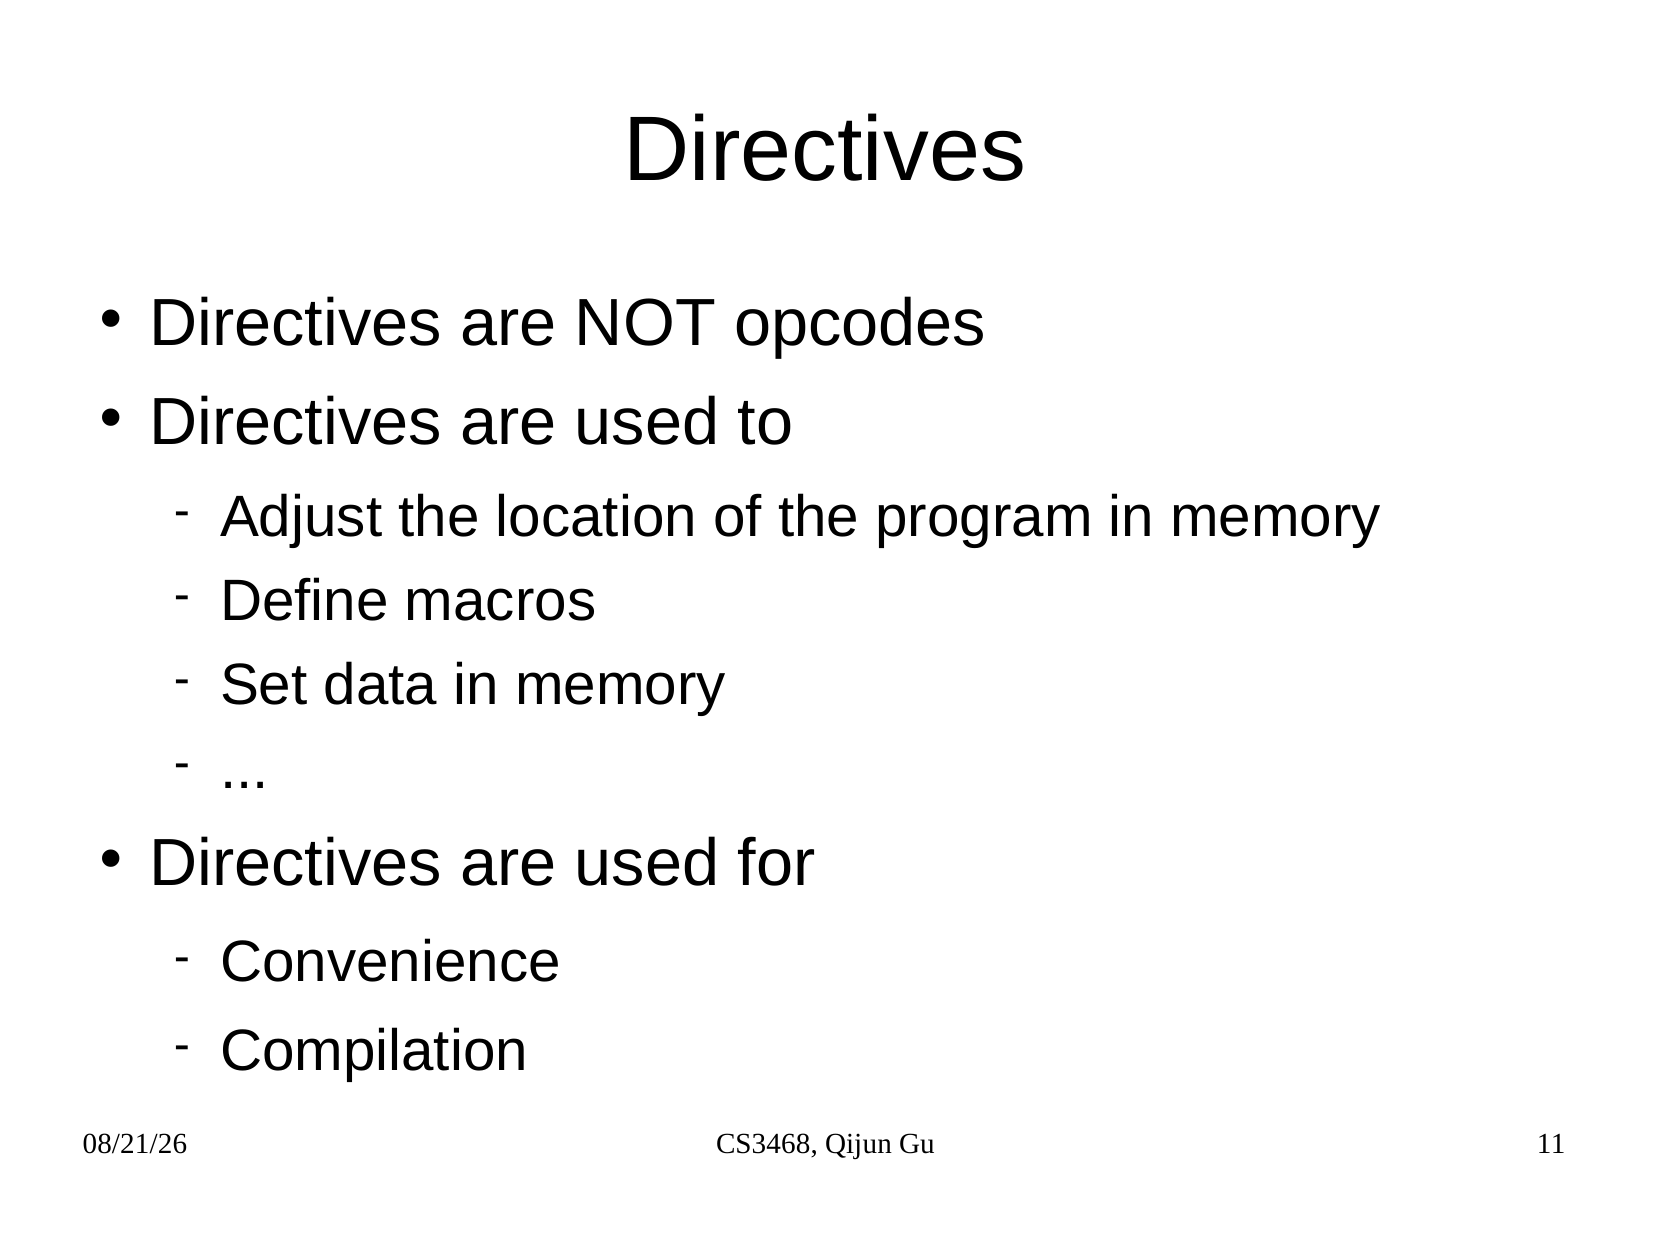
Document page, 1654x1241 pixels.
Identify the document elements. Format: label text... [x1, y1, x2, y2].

list Directives are NOT opcodes Directives are used to Adjust the location of the program in memory Define macros Set data in memory ... Directives are used for Convenience Compilation [82, 290, 1568, 1127]
title Directives [82, 56, 1568, 247]
